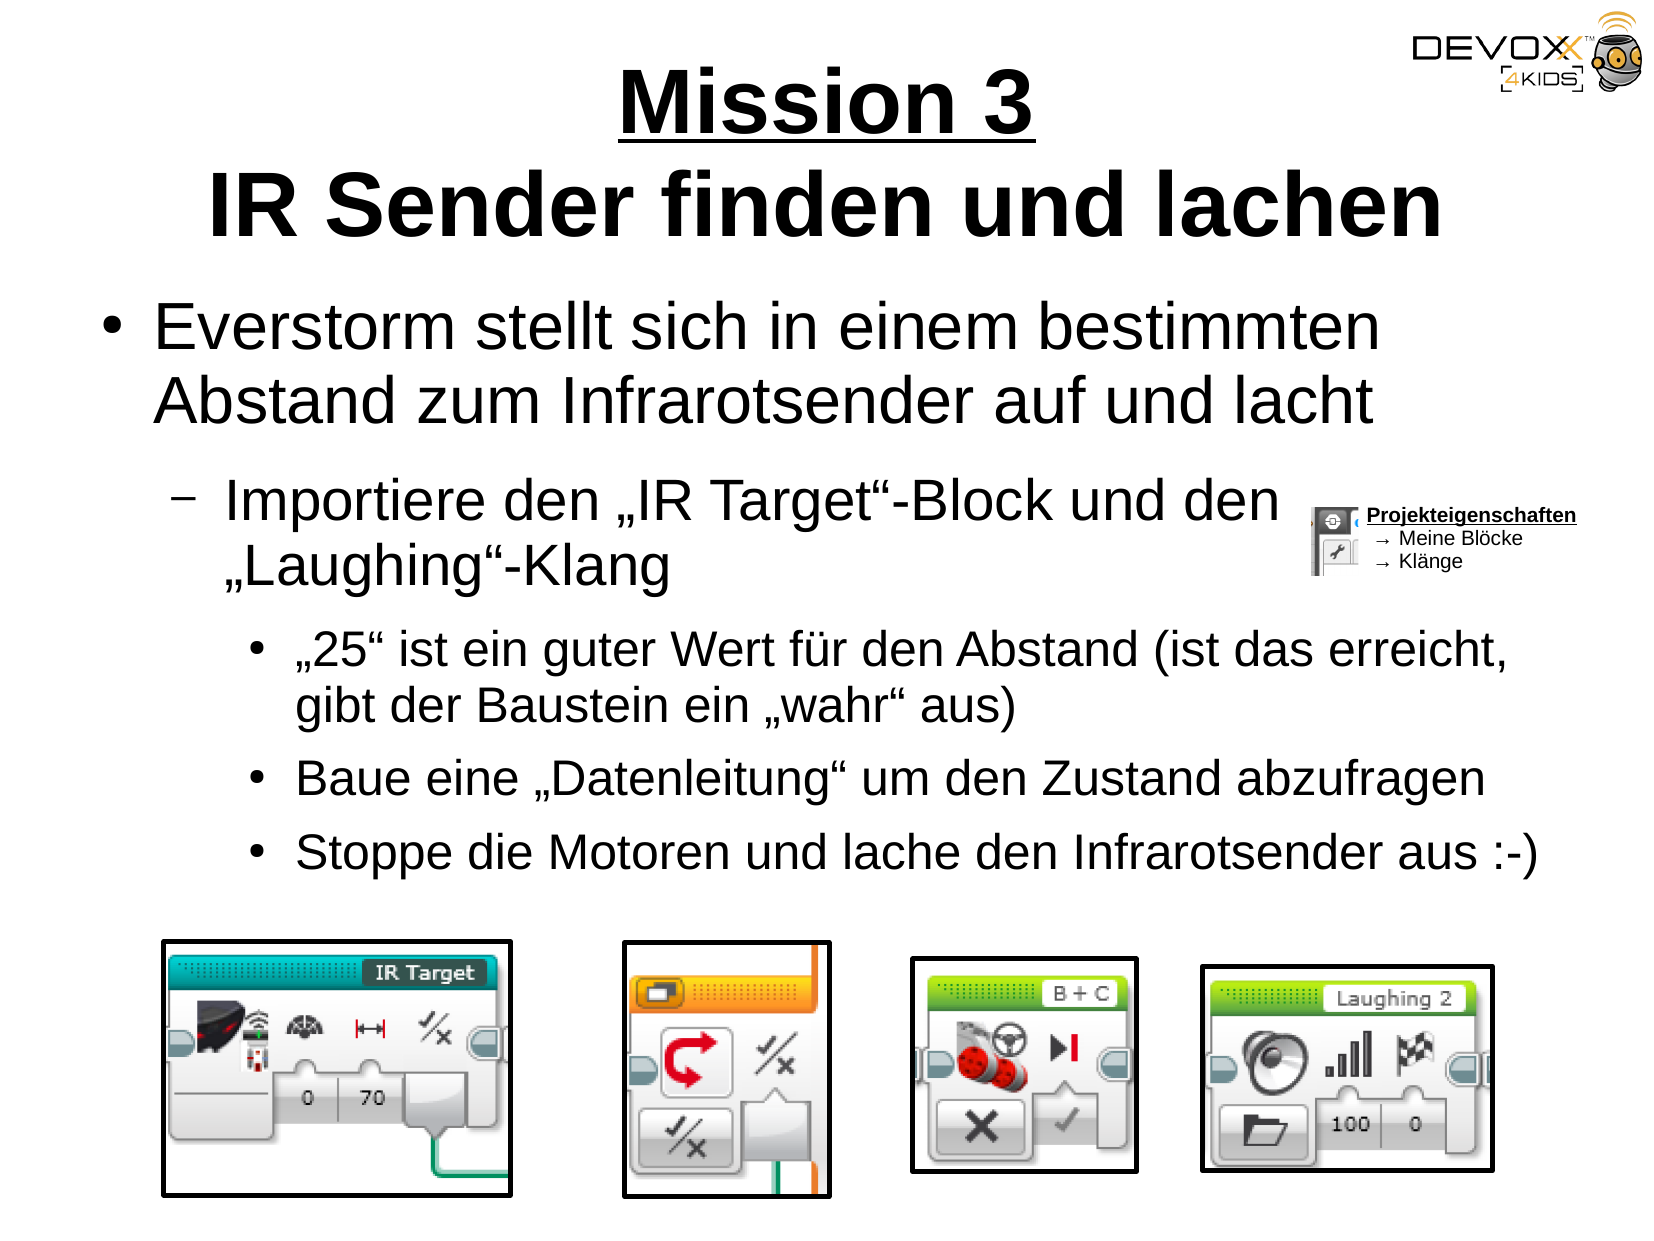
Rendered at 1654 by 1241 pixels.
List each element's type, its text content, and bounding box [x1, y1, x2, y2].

picture [1204, 968, 1491, 1169]
picture [627, 944, 827, 1195]
picture [1571, 11, 1642, 92]
title Mission 3 IR Sender finden und lachen [82, 0, 1571, 288]
text_box Projekteigenschaften → Meine Blöcke → Klänge [1351, 496, 1654, 581]
list Everstorm stellt sich in einem bestimmten Abstand zum Infrarotsender auf und lacht Importiere den „IR Target“-Block und den „Laughing“-Klang „25“ ist ein guter Wert für den Abstand (ist das erreicht, gibt der Baustein ein „wahr“ aus) Baue eine „Datenleitung“ um den Zustand abzufragen Stoppe die Motoren und lache den Infrarotsender aus :-) [82, 288, 1571, 1108]
picture [915, 961, 1134, 1170]
picture [166, 943, 508, 1193]
